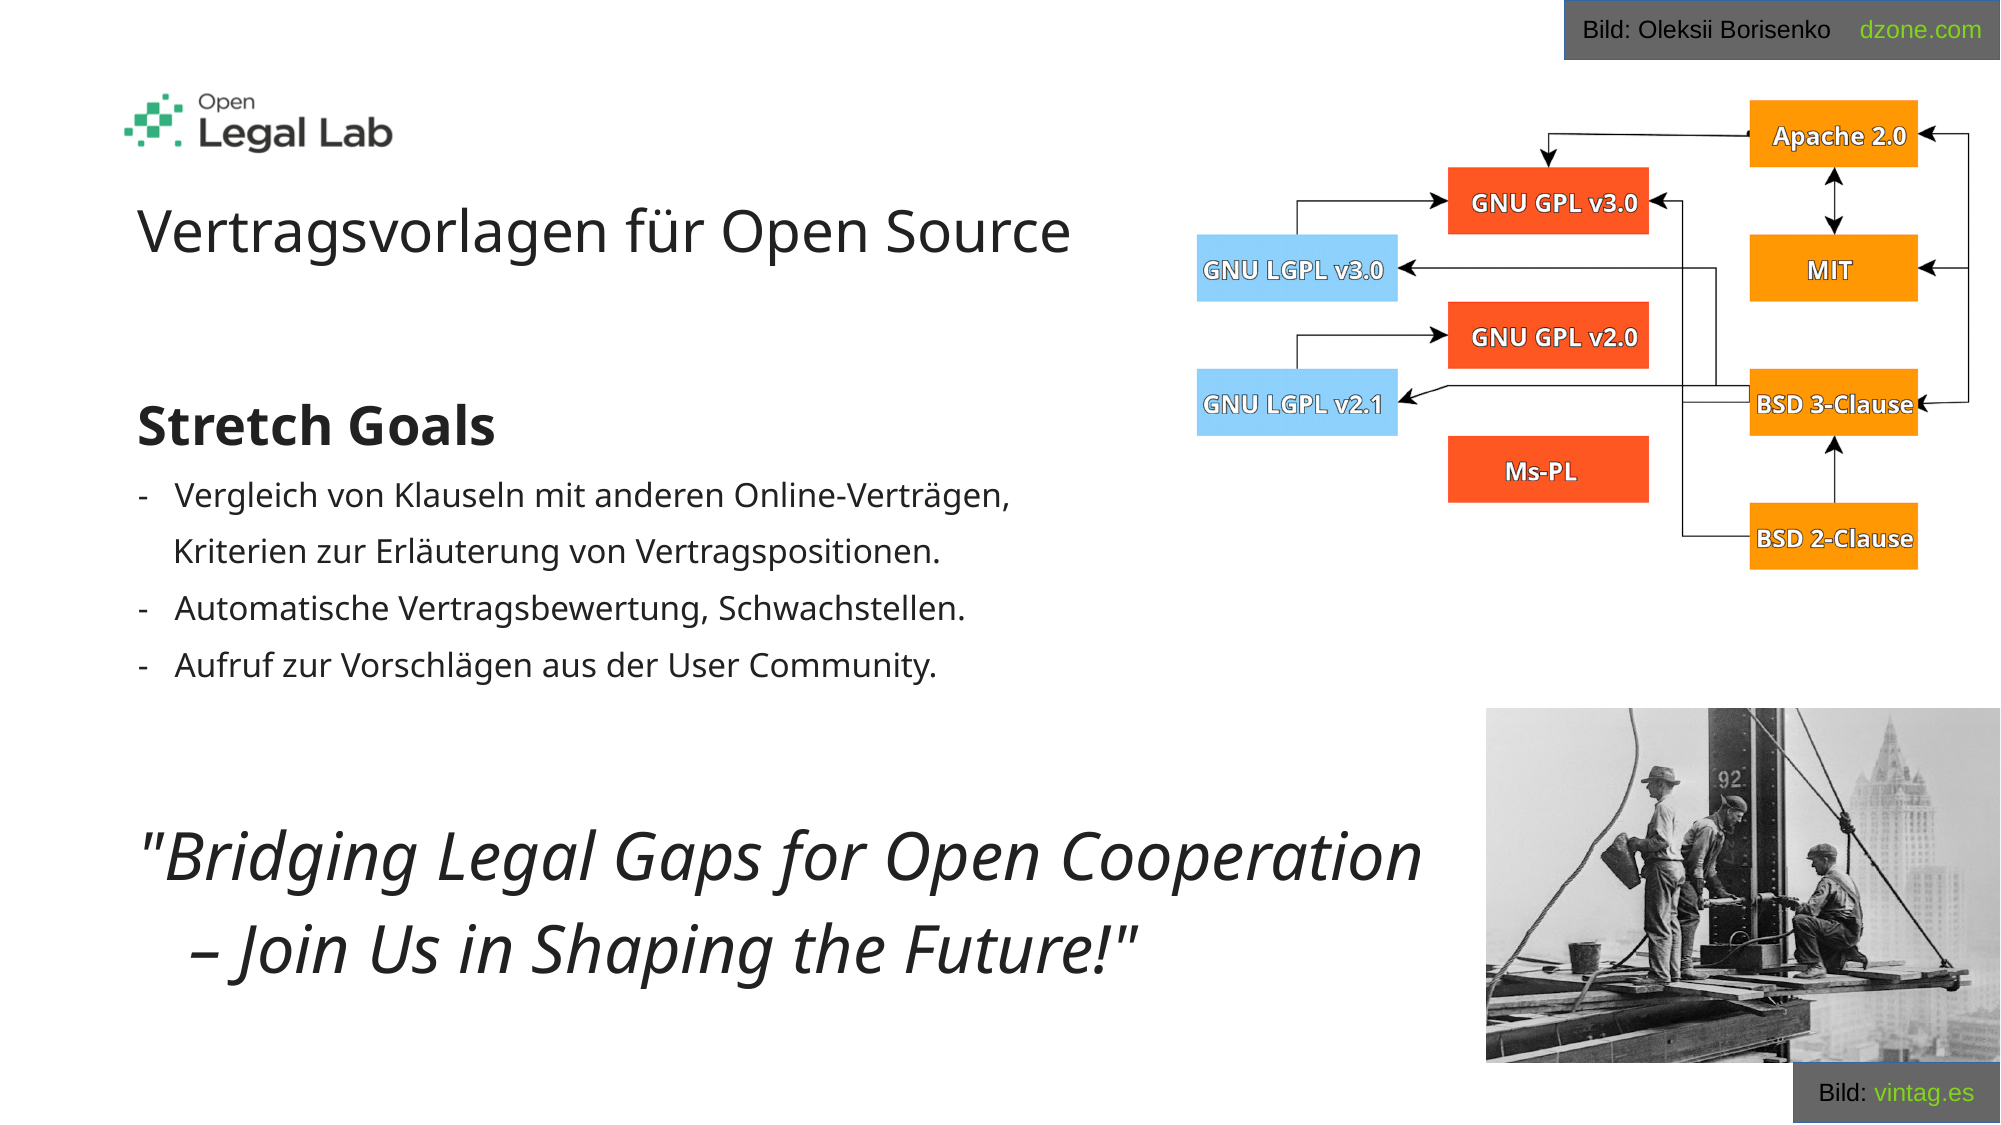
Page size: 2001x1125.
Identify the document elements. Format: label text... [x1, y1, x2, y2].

text_box Bild: vintag.es [1793, 1062, 2000, 1123]
list Vertragsvorlagen für Open Source [122, 194, 1848, 274]
text_box Bild: Oleksii Borisenko dzone.com [1564, 0, 2000, 60]
picture [1486, 708, 2001, 1063]
picture [0, 0, 1050, 188]
list Stretch Goals - Vergleich von Klauseln mit anderen Online-Verträgen, Kriterien zur Erläuterung von Vertragspositionen. - Automatische Vertragsbewertung, Schwachstellen. - Aufruf zur Vorschlägen aus der User Community. "Bridging Legal Gaps for Open Cooperation – Join Us in Shaping the Future!" [122, 283, 1848, 1036]
picture [1164, 82, 2000, 591]
